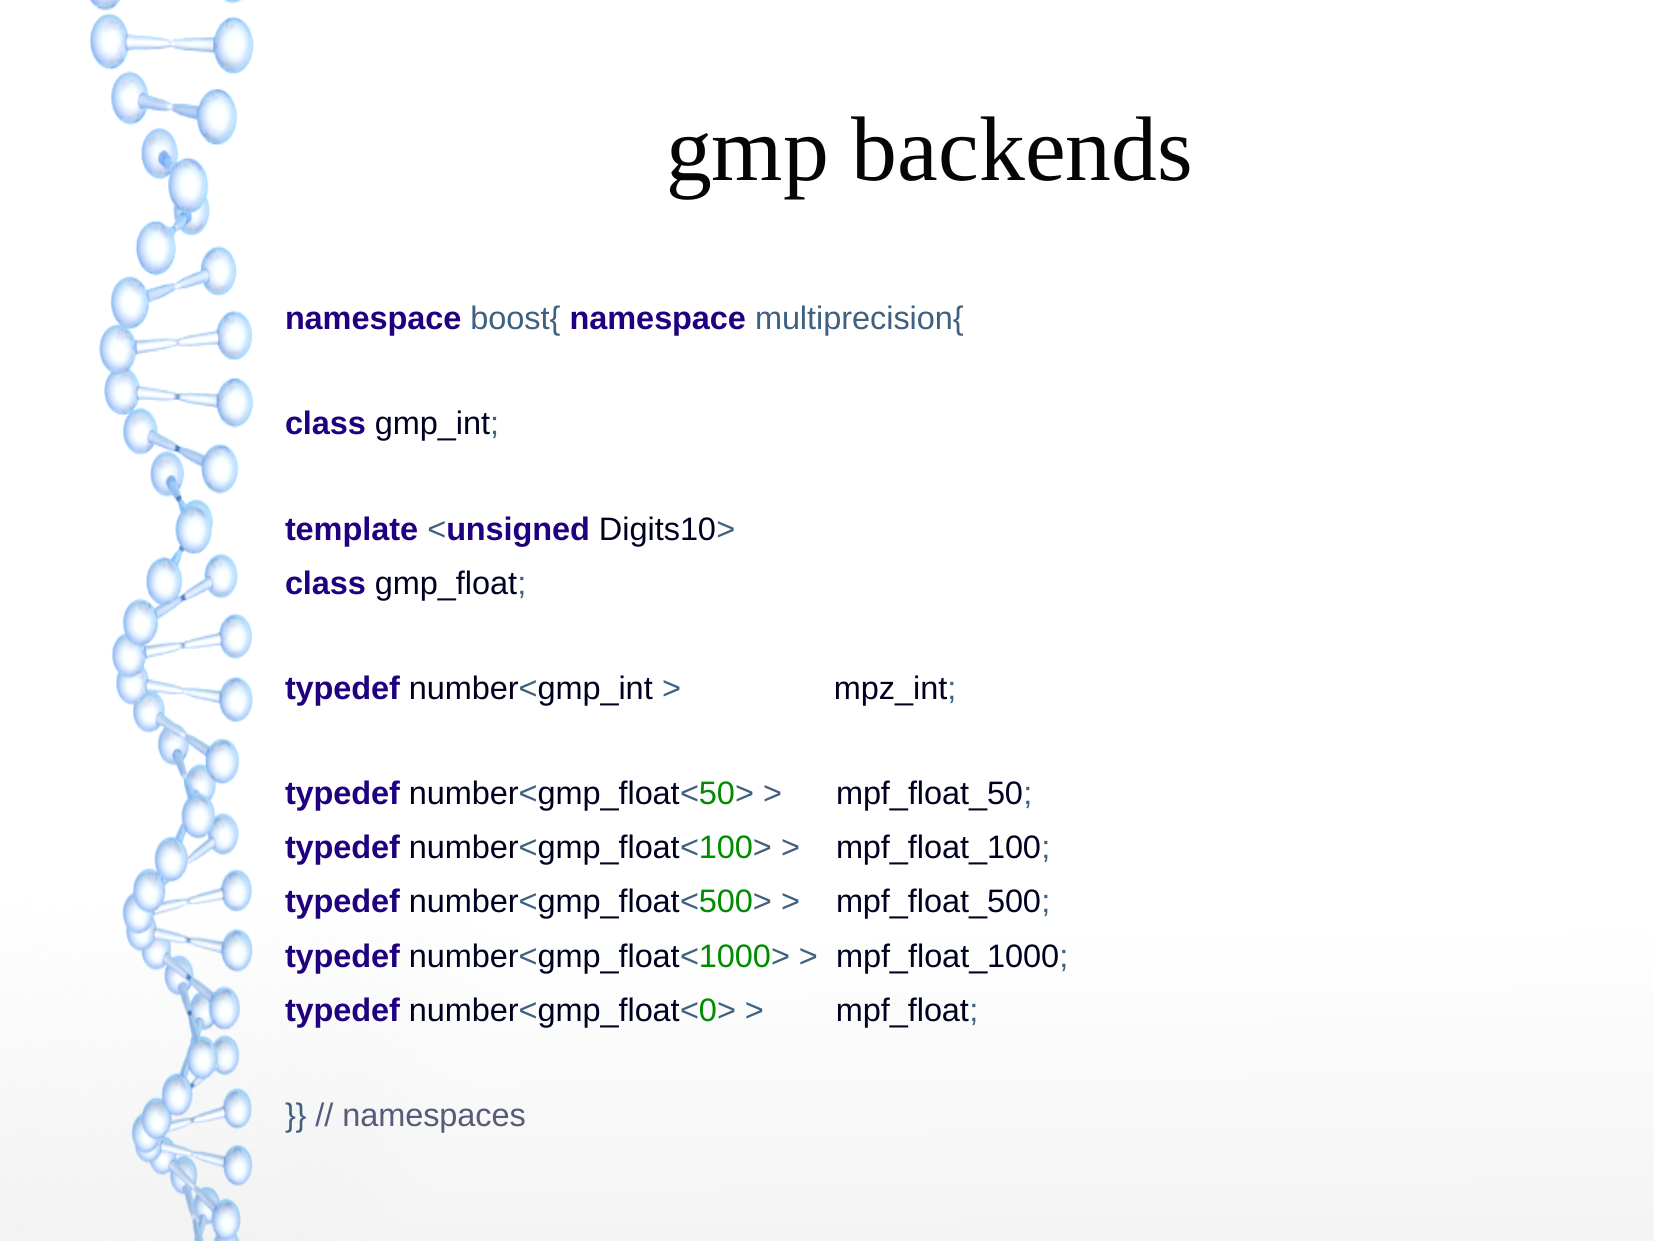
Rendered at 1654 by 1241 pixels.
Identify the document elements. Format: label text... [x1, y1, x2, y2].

list namespace boost{ namespace multiprecision{ class gmp_int; template <unsigned Digits10> class gmp_float; typedef number<gmp_int > mpz_int; typedef number<gmp_float<50> > mpf_float_50; typedef number<gmp_float<100> > mpf_float_100; typedef number<gmp_float<500> > mpf_float_500; typedef number<gmp_float<1000> > mpf_float_1000; typedef number<gmp_float<0> > mpf_float; }} // namespaces [285, 300, 1595, 1141]
title gmp backends [265, 47, 1595, 252]
picture [0, 0, 1654, 1241]
